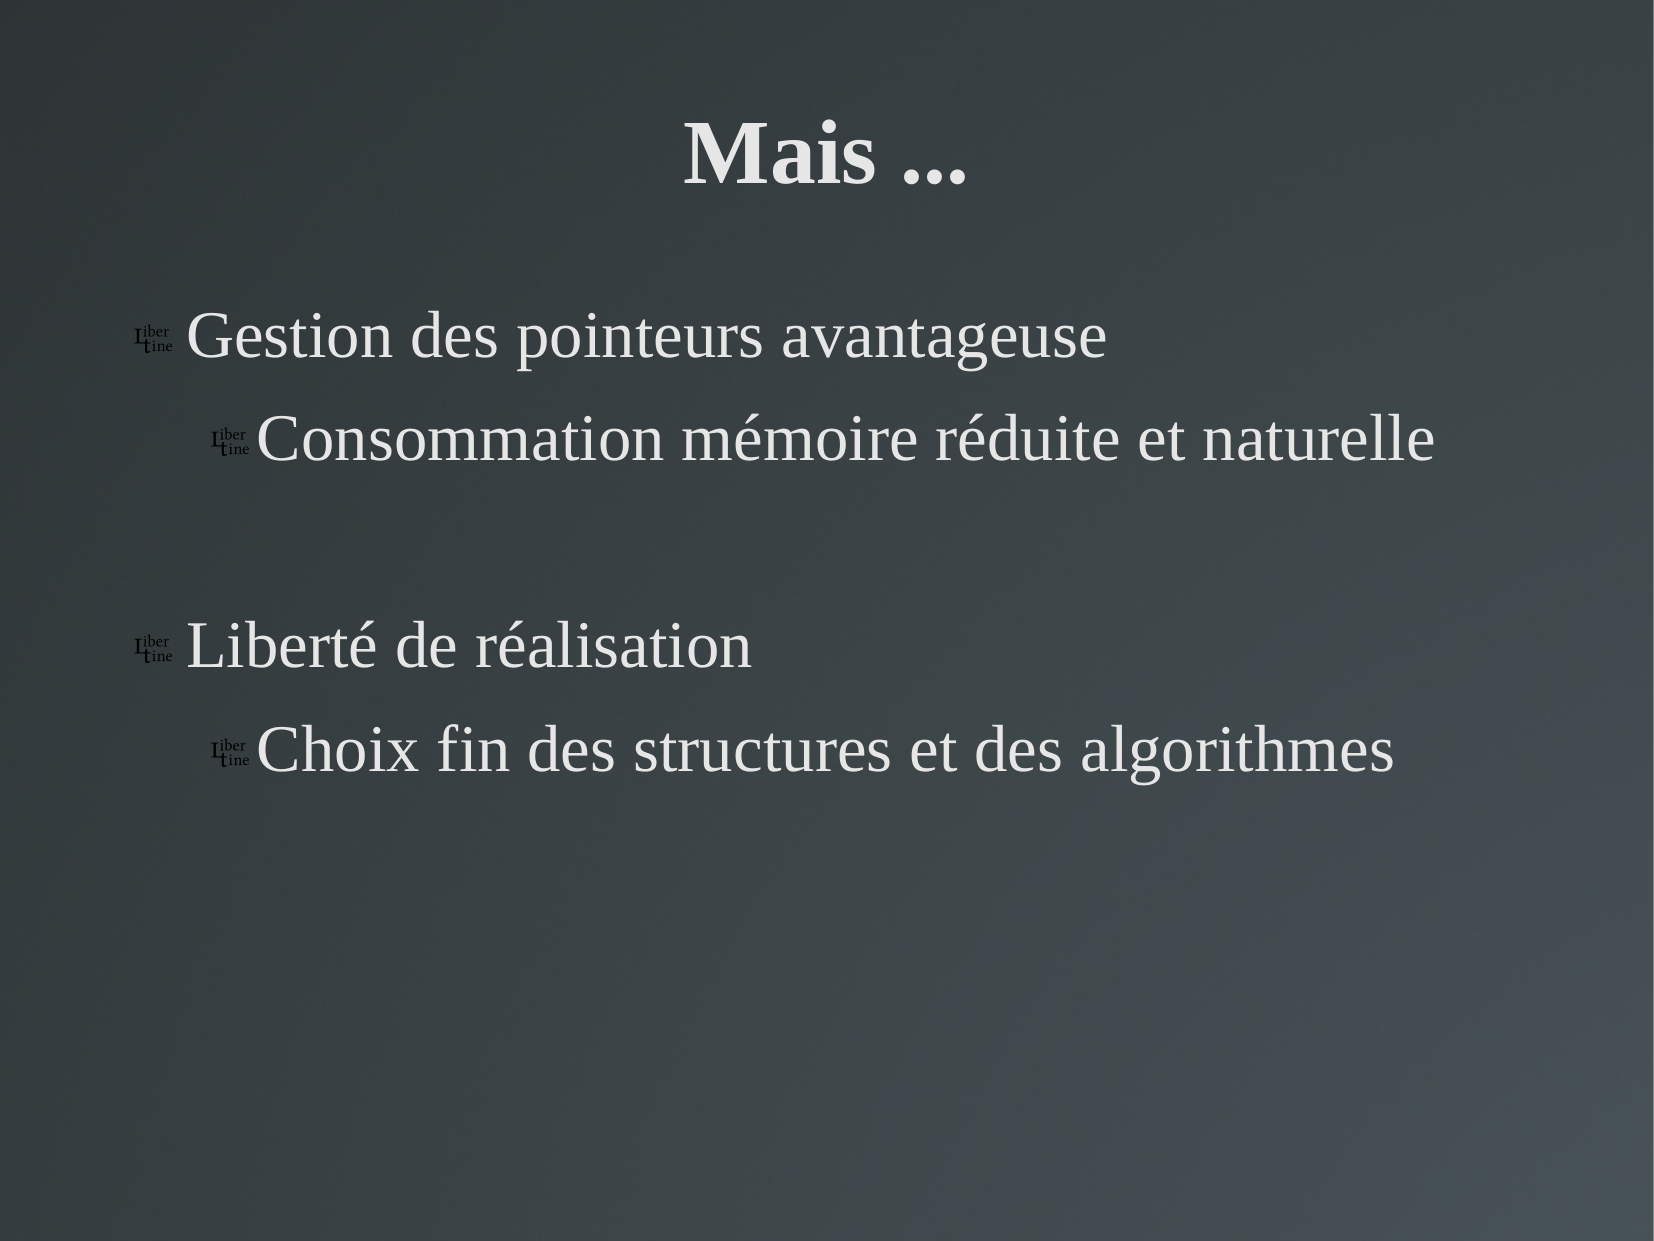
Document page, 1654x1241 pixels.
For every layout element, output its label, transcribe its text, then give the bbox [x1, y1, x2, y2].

title Mais ... [82, 49, 1571, 257]
picture [0, 0, 1654, 1241]
list Gestion des pointeurs avantageuse Consommation mémoire réduite et naturelle Liberté de réalisation Choix fin des structures et des algorithmes [82, 290, 1571, 1109]
